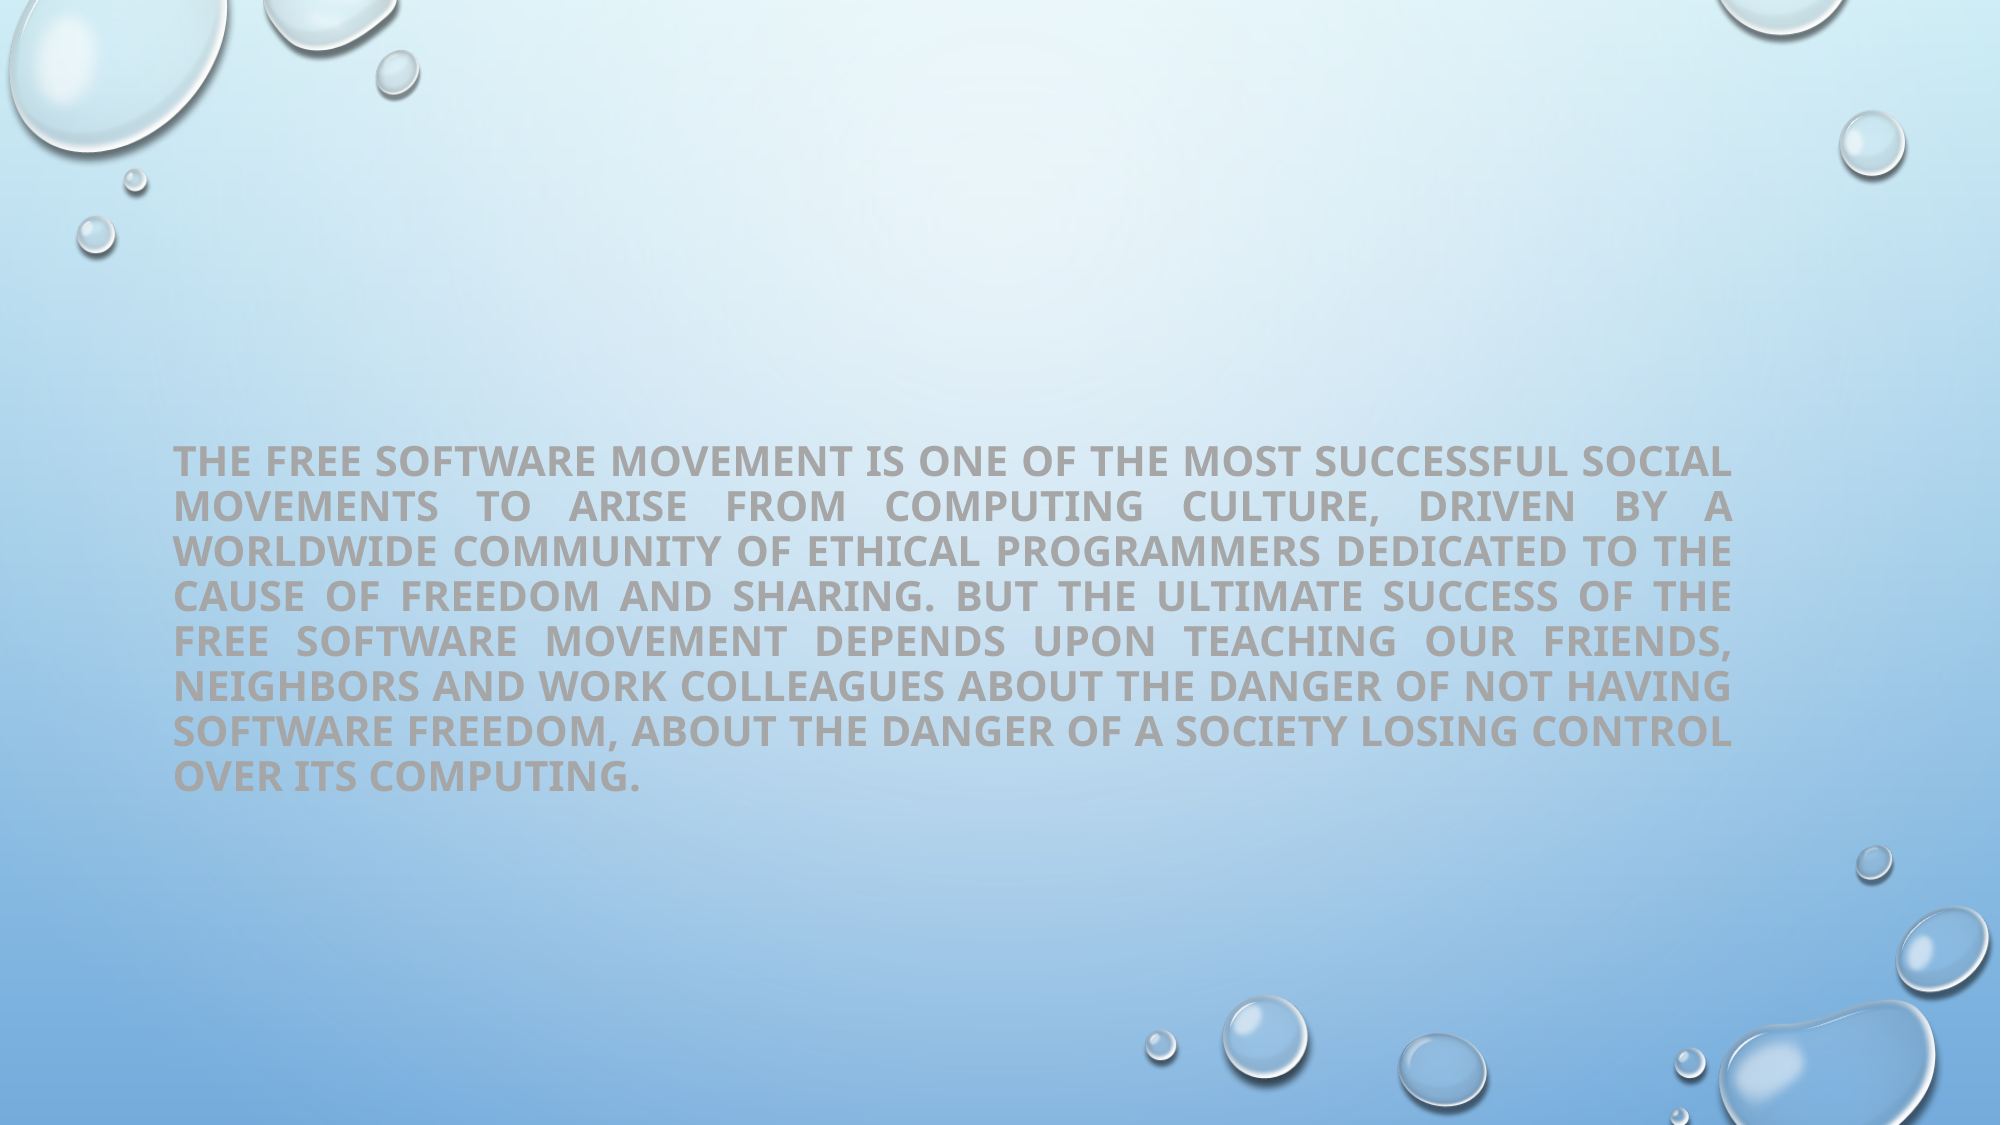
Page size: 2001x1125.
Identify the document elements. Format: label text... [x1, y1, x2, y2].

text_box The free software movement is one of the most successful social movements to arise from computing culture, driven by a worldwide community of ethical programmers dedicated to the cause of freedom and sharing. But the ultimate success of the free software movement depends upon teaching our friends, neighbors and work colleagues about the danger of not having software freedom, about the danger of a society losing control over its computing. [157, 433, 1765, 788]
